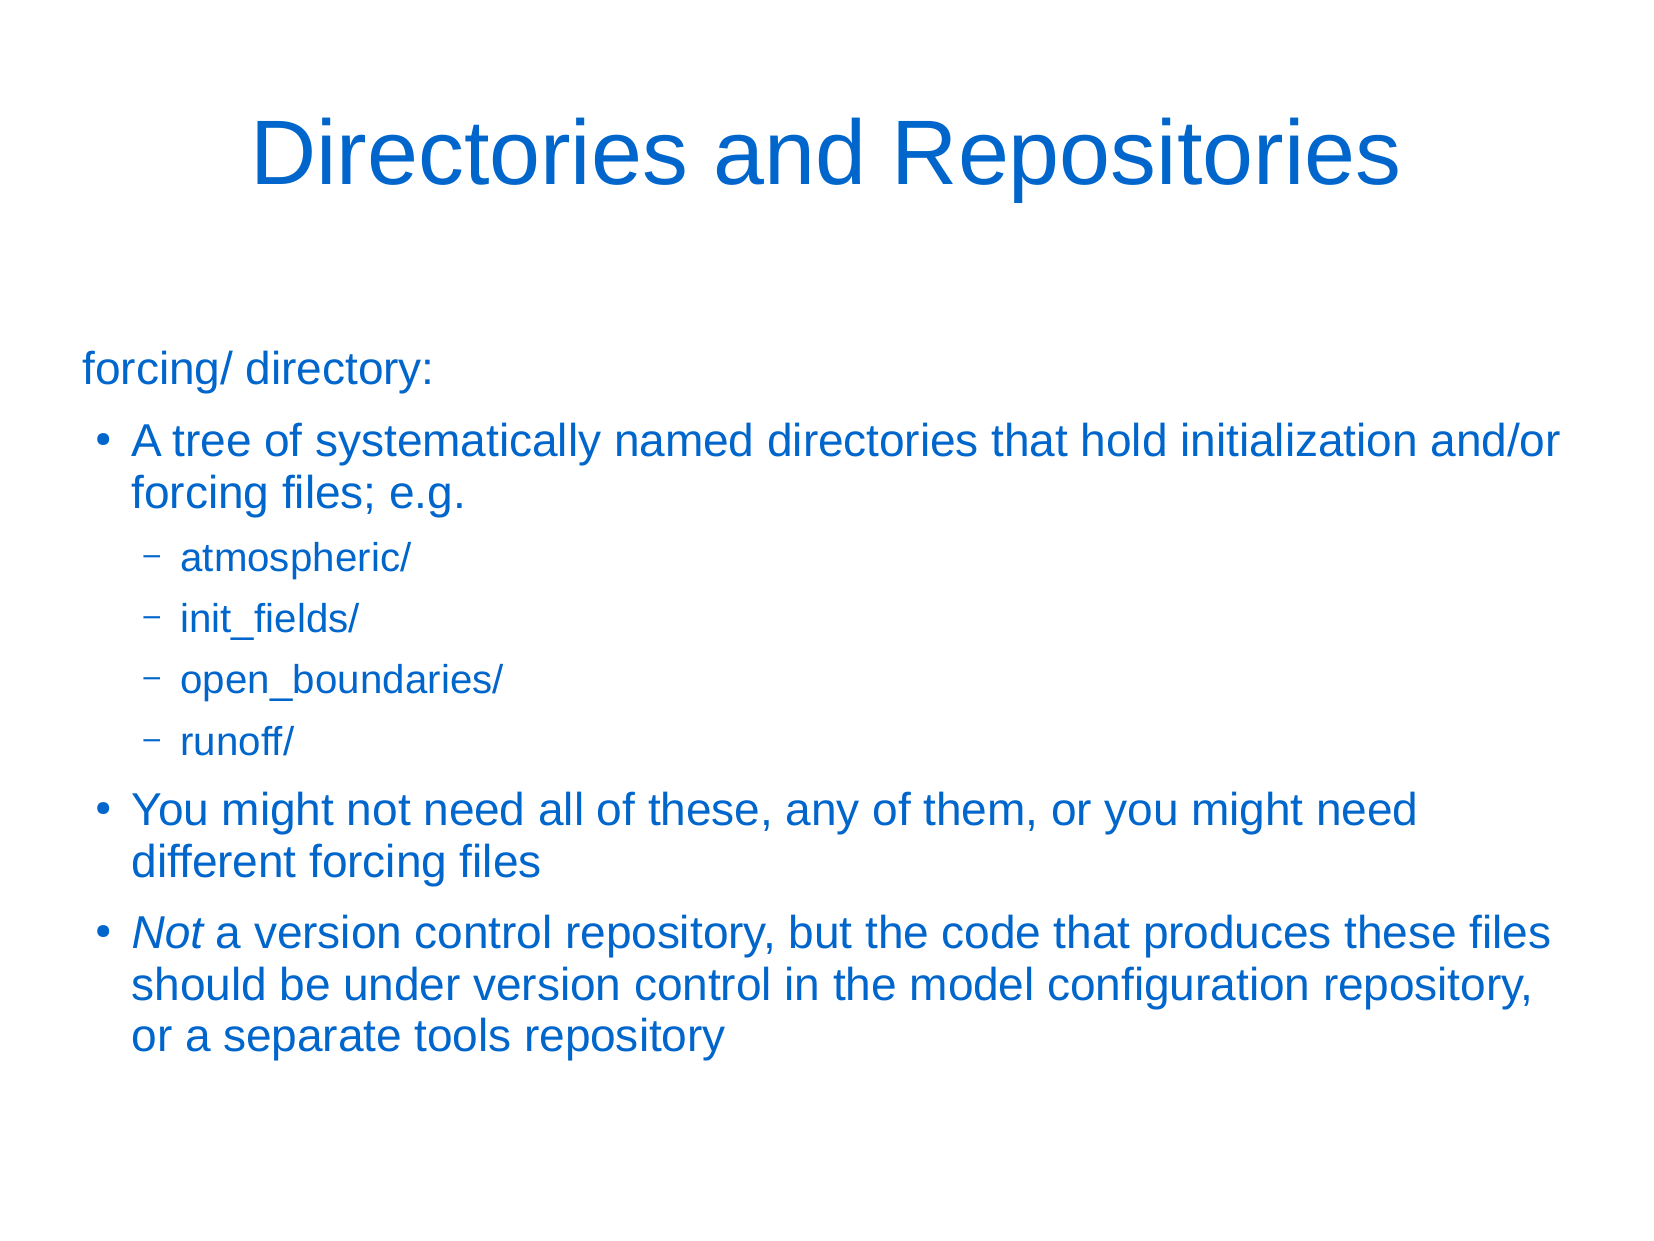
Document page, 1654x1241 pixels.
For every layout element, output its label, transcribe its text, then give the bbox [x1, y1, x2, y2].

list forcing/ directory: A tree of systematically named directories that hold initialization and/or forcing files; e.g. atmospheric/ init_fields/ open_boundaries/ runoff/ You might not need all of these, any of them, or you might need different forcing files Not a version control repository, but the code that produces these files should be under version control in the model configuration repository, or a separate tools repository [82, 343, 1571, 1063]
title Directories and Repositories [82, 49, 1571, 257]
